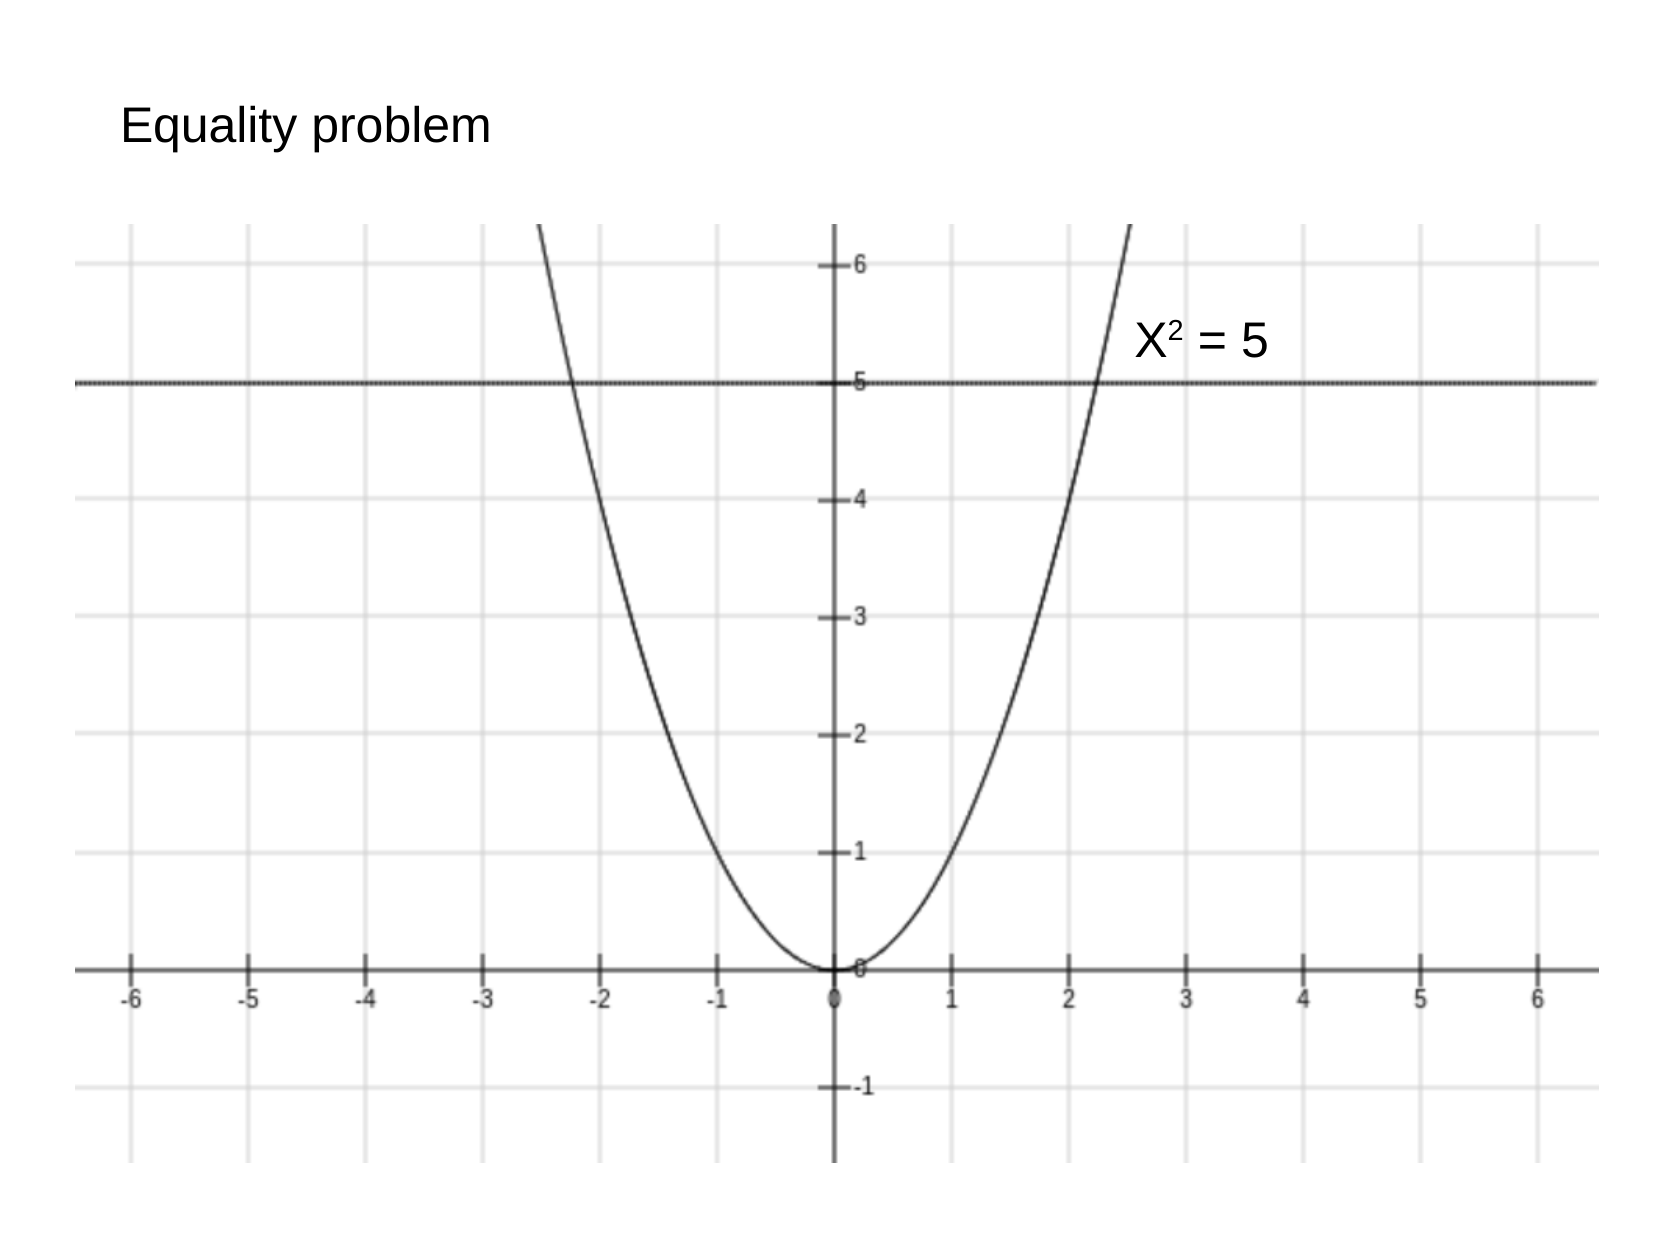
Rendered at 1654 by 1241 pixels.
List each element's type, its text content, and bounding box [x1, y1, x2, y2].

text_box Equality problem [105, 90, 921, 161]
text_box X2 = 5 [1119, 304, 1306, 376]
picture [75, 224, 1599, 1163]
